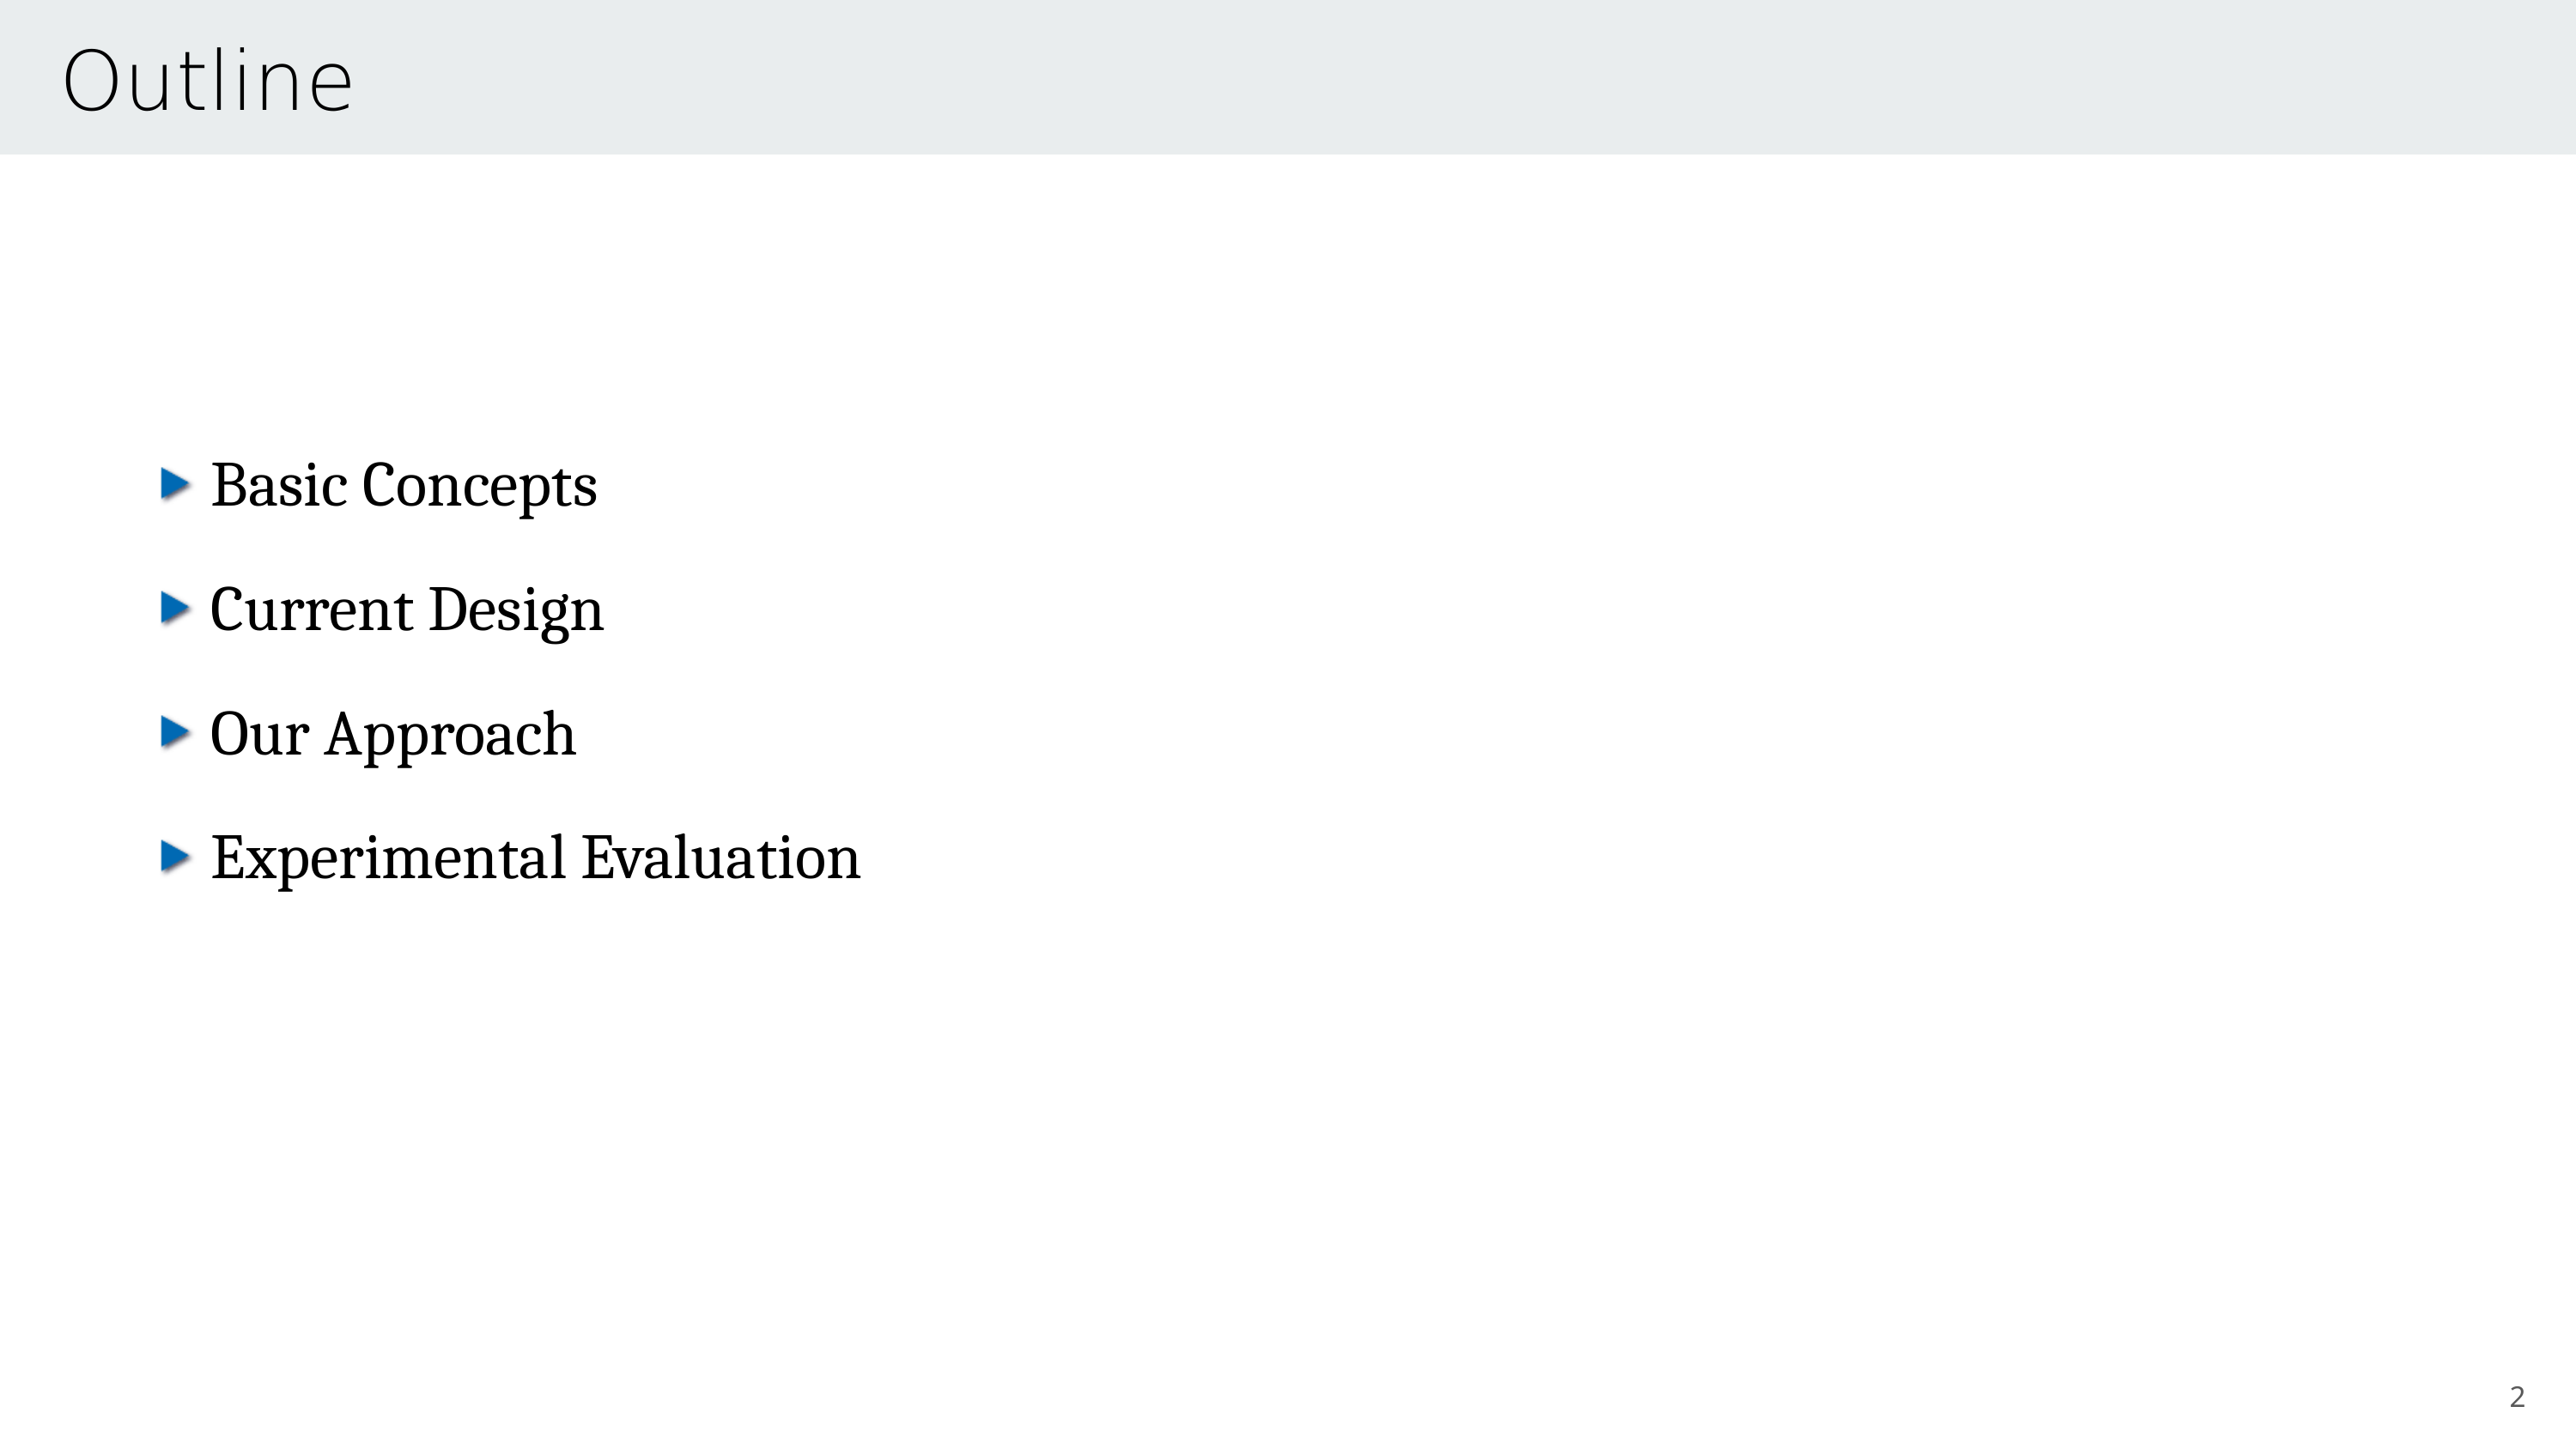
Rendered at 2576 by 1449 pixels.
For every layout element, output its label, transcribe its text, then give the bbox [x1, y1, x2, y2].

title Outline [59, 6, 2226, 158]
list Basic Concepts Current Design Our Approach Experimental Evaluation [144, 448, 1421, 1160]
